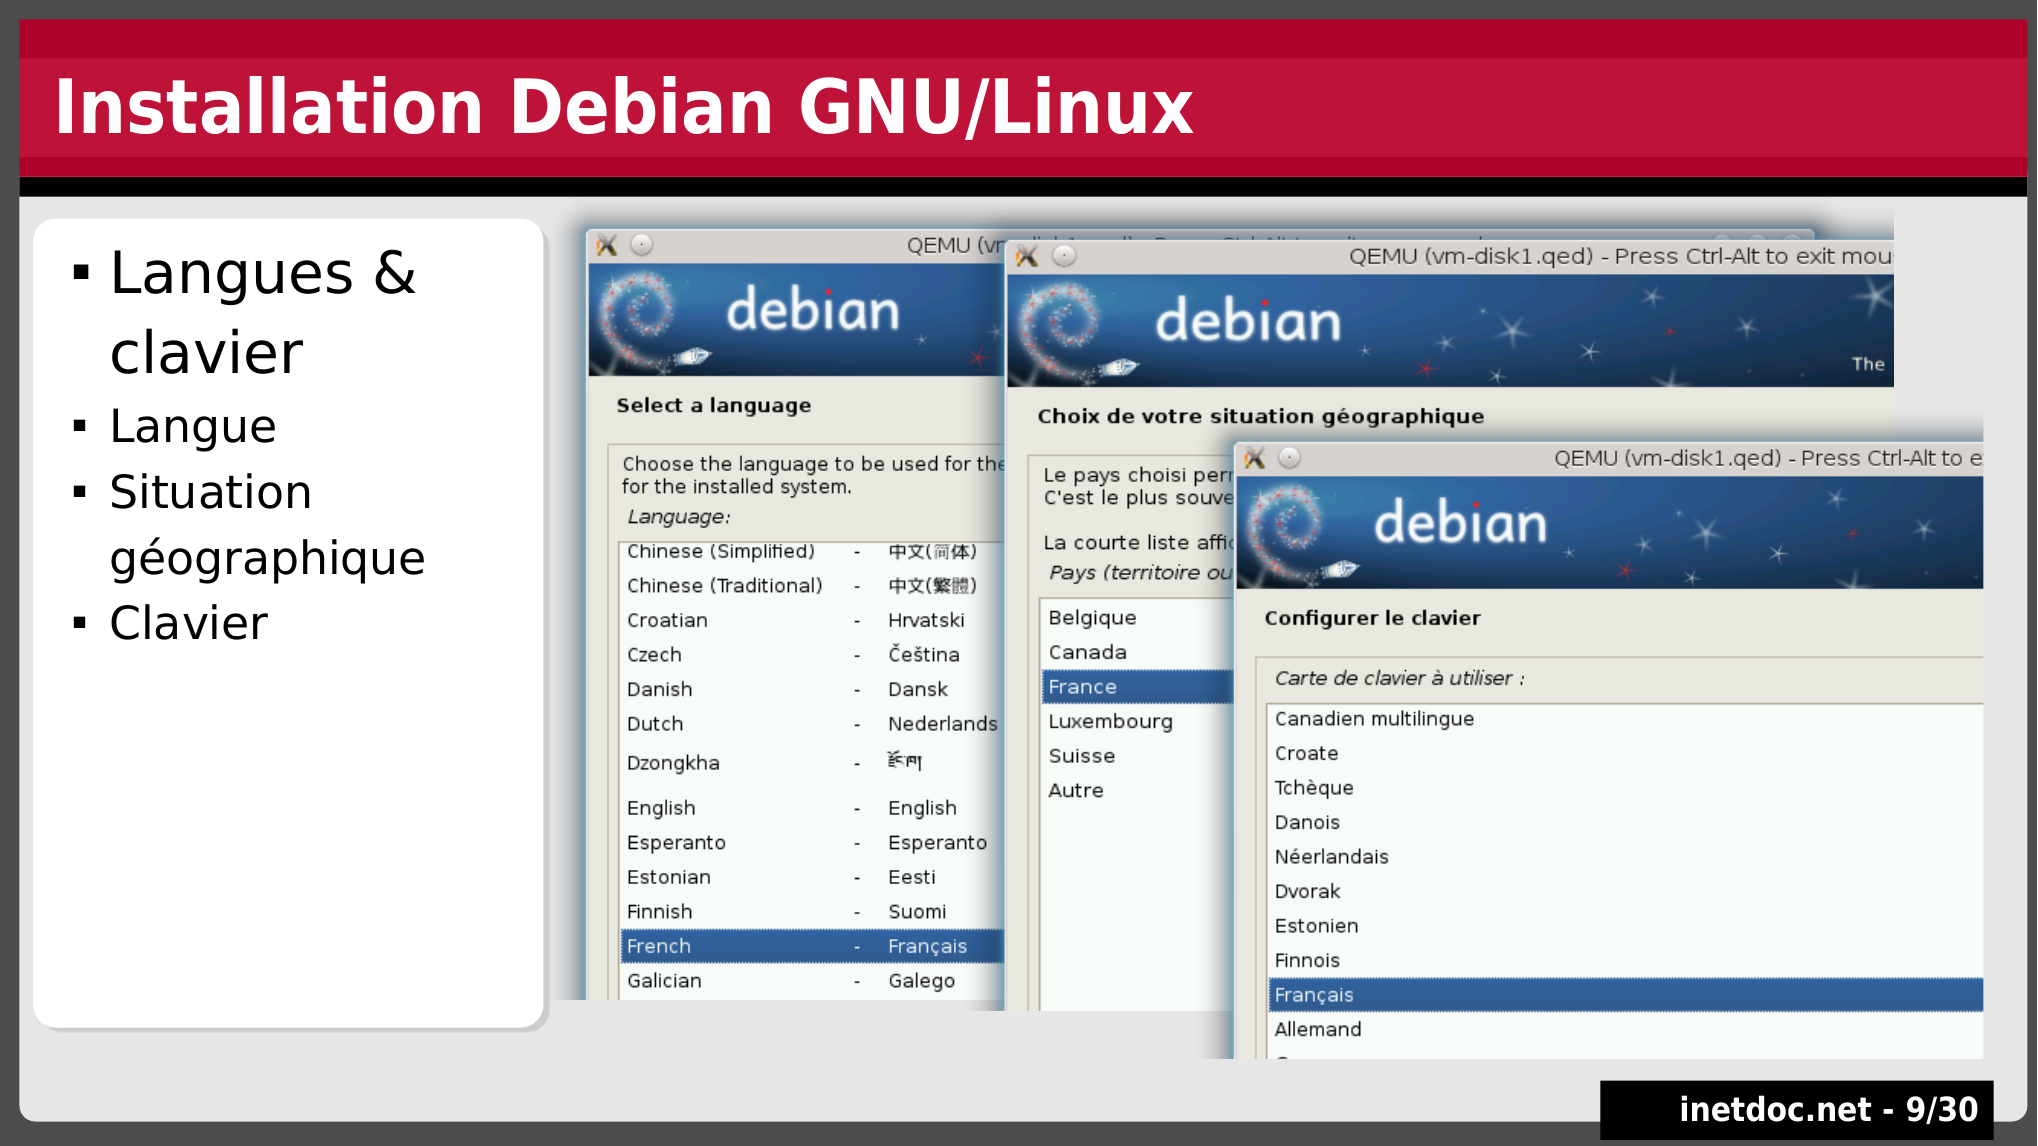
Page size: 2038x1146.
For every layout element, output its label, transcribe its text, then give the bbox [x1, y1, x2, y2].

text_box [19, 157, 2028, 1122]
text_box Langues & clavier Langue Situation géographique Clavier [33, 218, 544, 1028]
text_box Installation Debian GNU/Linux [19, 59, 2028, 157]
text_box [19, 19, 2028, 59]
picture [525, 169, 1984, 1059]
text_box inetdoc.net - <numéro>/30 [1600, 1080, 1994, 1140]
